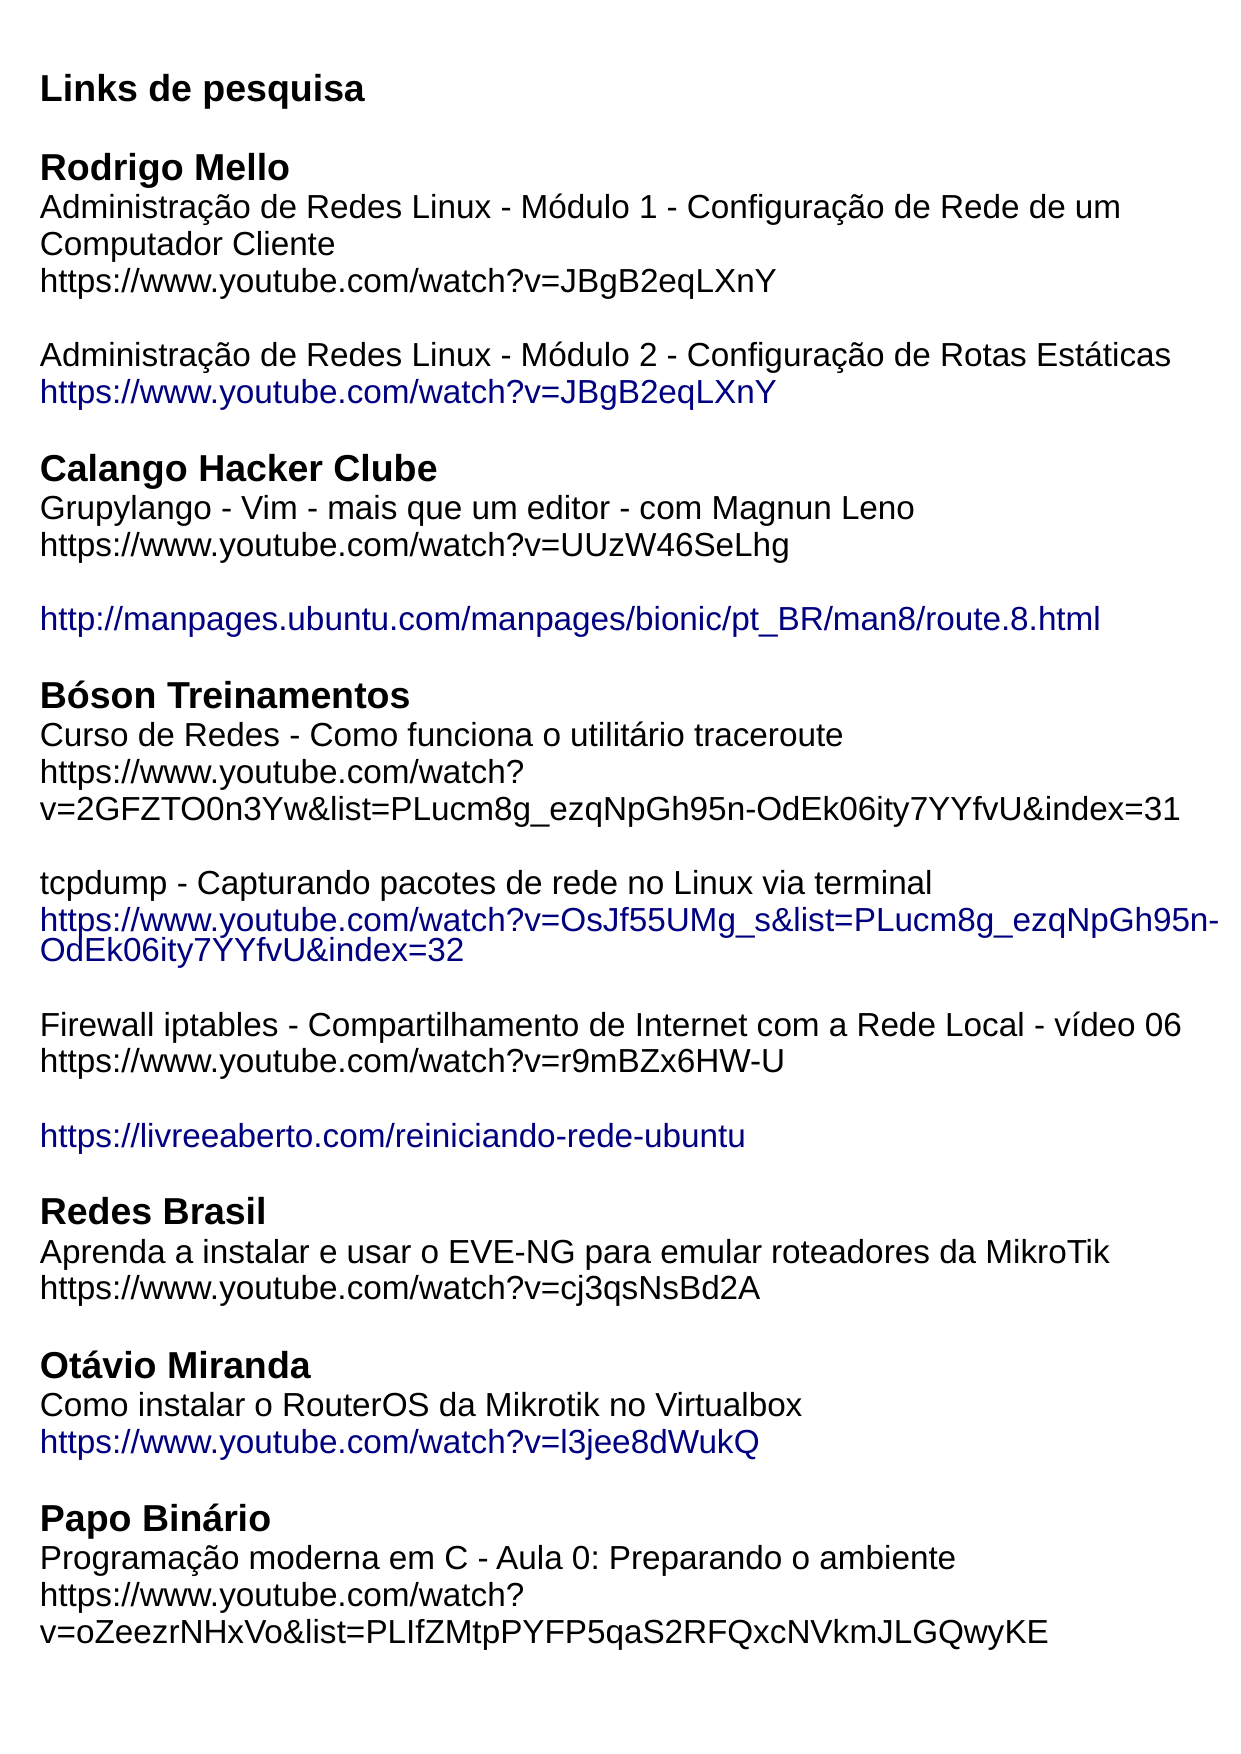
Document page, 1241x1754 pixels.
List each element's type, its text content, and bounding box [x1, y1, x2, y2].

text_box Links de pesquisa Rodrigo Mello Administração de Redes Linux - Módulo 1 - Configuração de Rede de um Computador Cliente https://www.youtube.com/watch?v=JBgB2eqLXnY Administração de Redes Linux - Módulo 2 - Configuração de Rotas Estáticas https://www.youtube.com/watch?v=JBgB2eqLXnY Calango Hacker Clube Grupylango - Vim - mais que um editor - com Magnun Leno https://www.youtube.com/watch?v=UUzW46SeLhg http://manpages.ubuntu.com/manpages/bionic/pt_BR/man8/route.8.html Bóson Treinamentos Curso de Redes - Como funciona o utilitário traceroute https://www.youtube.com/watch?v=2GFZTO0n3Yw&list=PLucm8g_ezqNpGh95n-OdEk06ity7YYfvU&index=31 tcpdump - Capturando pacotes de rede no Linux via terminal https://www.youtube.com/watch?v=OsJf55UMg_s&list=PLucm8g_ezqNpGh95n-OdEk06ity7YYfvU&index=32 Firewall iptables - Compartilhamento de Internet com a Rede Local - vídeo 06 https://www.youtube.com/watch?v=r9mBZx6HW-U https://livreeaberto.com/reiniciando-rede-ubuntu Redes Brasil Aprenda a instalar e usar o EVE-NG para emular roteadores da MikroTik https://www.youtube.com/watch?v=cj3qsNsBd2A Otávio Miranda Como instalar o RouterOS da Mikrotik no Virtualbox https://www.youtube.com/watch?v=l3jee8dWukQ Papo Binário Programação moderna em C - Aula 0: Preparando o ambiente https://www.youtube.com/watch?v=oZeezrNHxVo&list=PLIfZMtpPYFP5qaS2RFQxcNVkmJLGQwyKE [25, 60, 1241, 1754]
